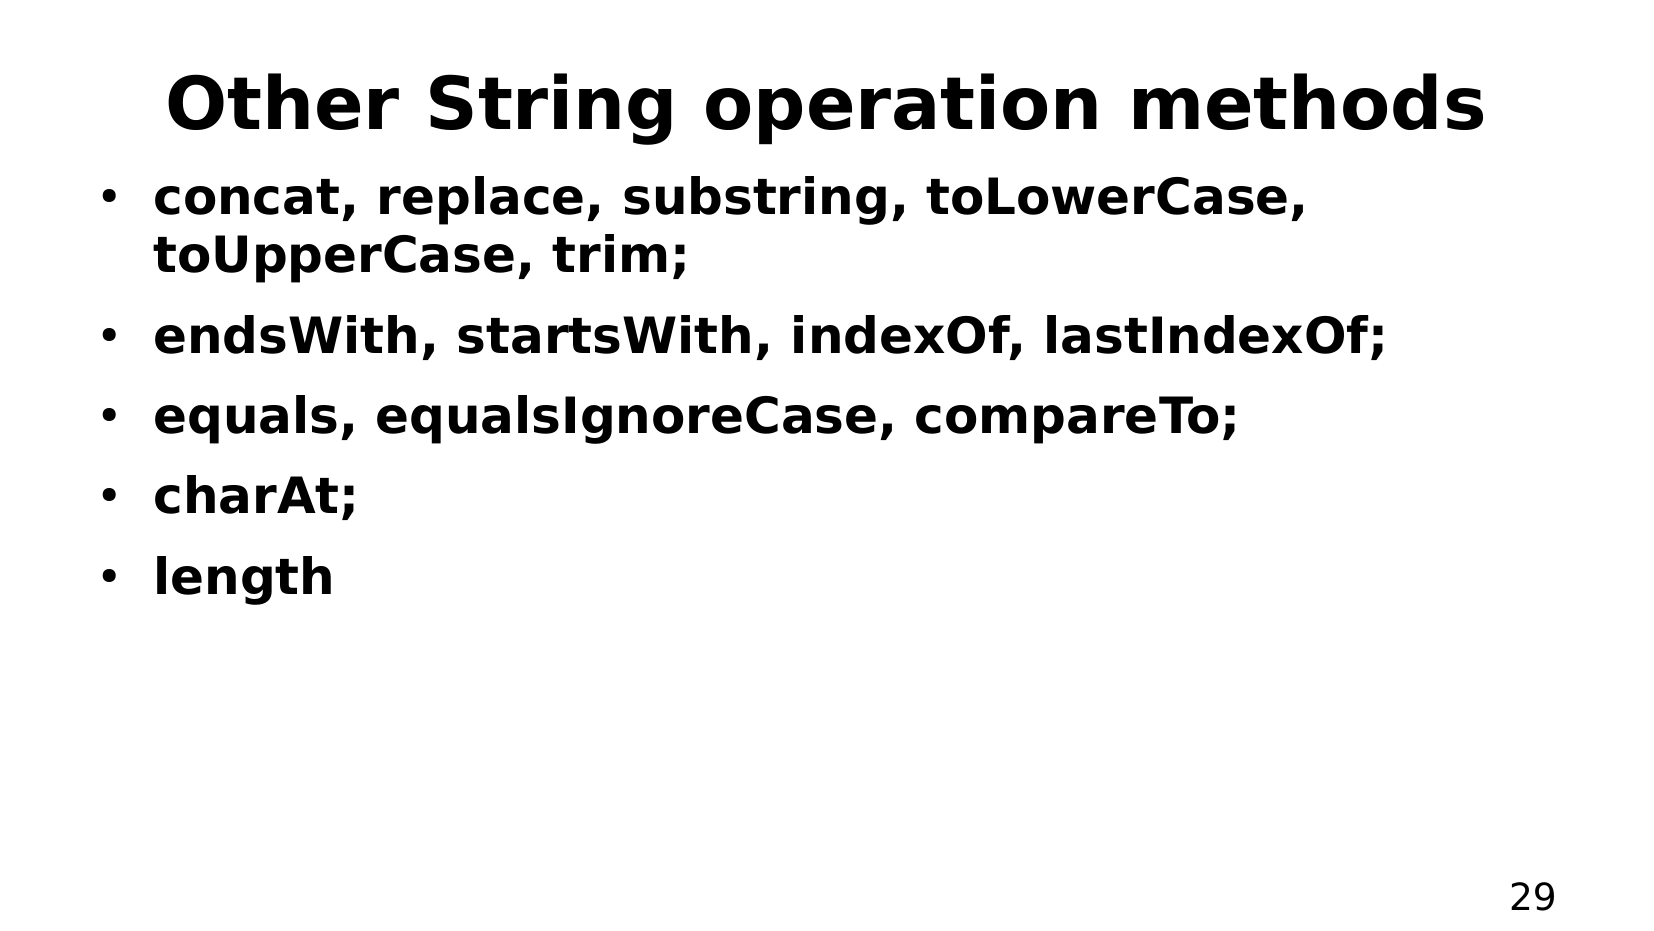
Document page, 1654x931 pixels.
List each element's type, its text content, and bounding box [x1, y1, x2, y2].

title Other String operation methods [82, 19, 1571, 190]
list concat, replace, substring, toLowerCase, toUpperCase, trim; endsWith, startsWith, indexOf, lastIndexOf; equals, equalsIgnoreCase, compareTo; charAt; length [82, 168, 1538, 869]
